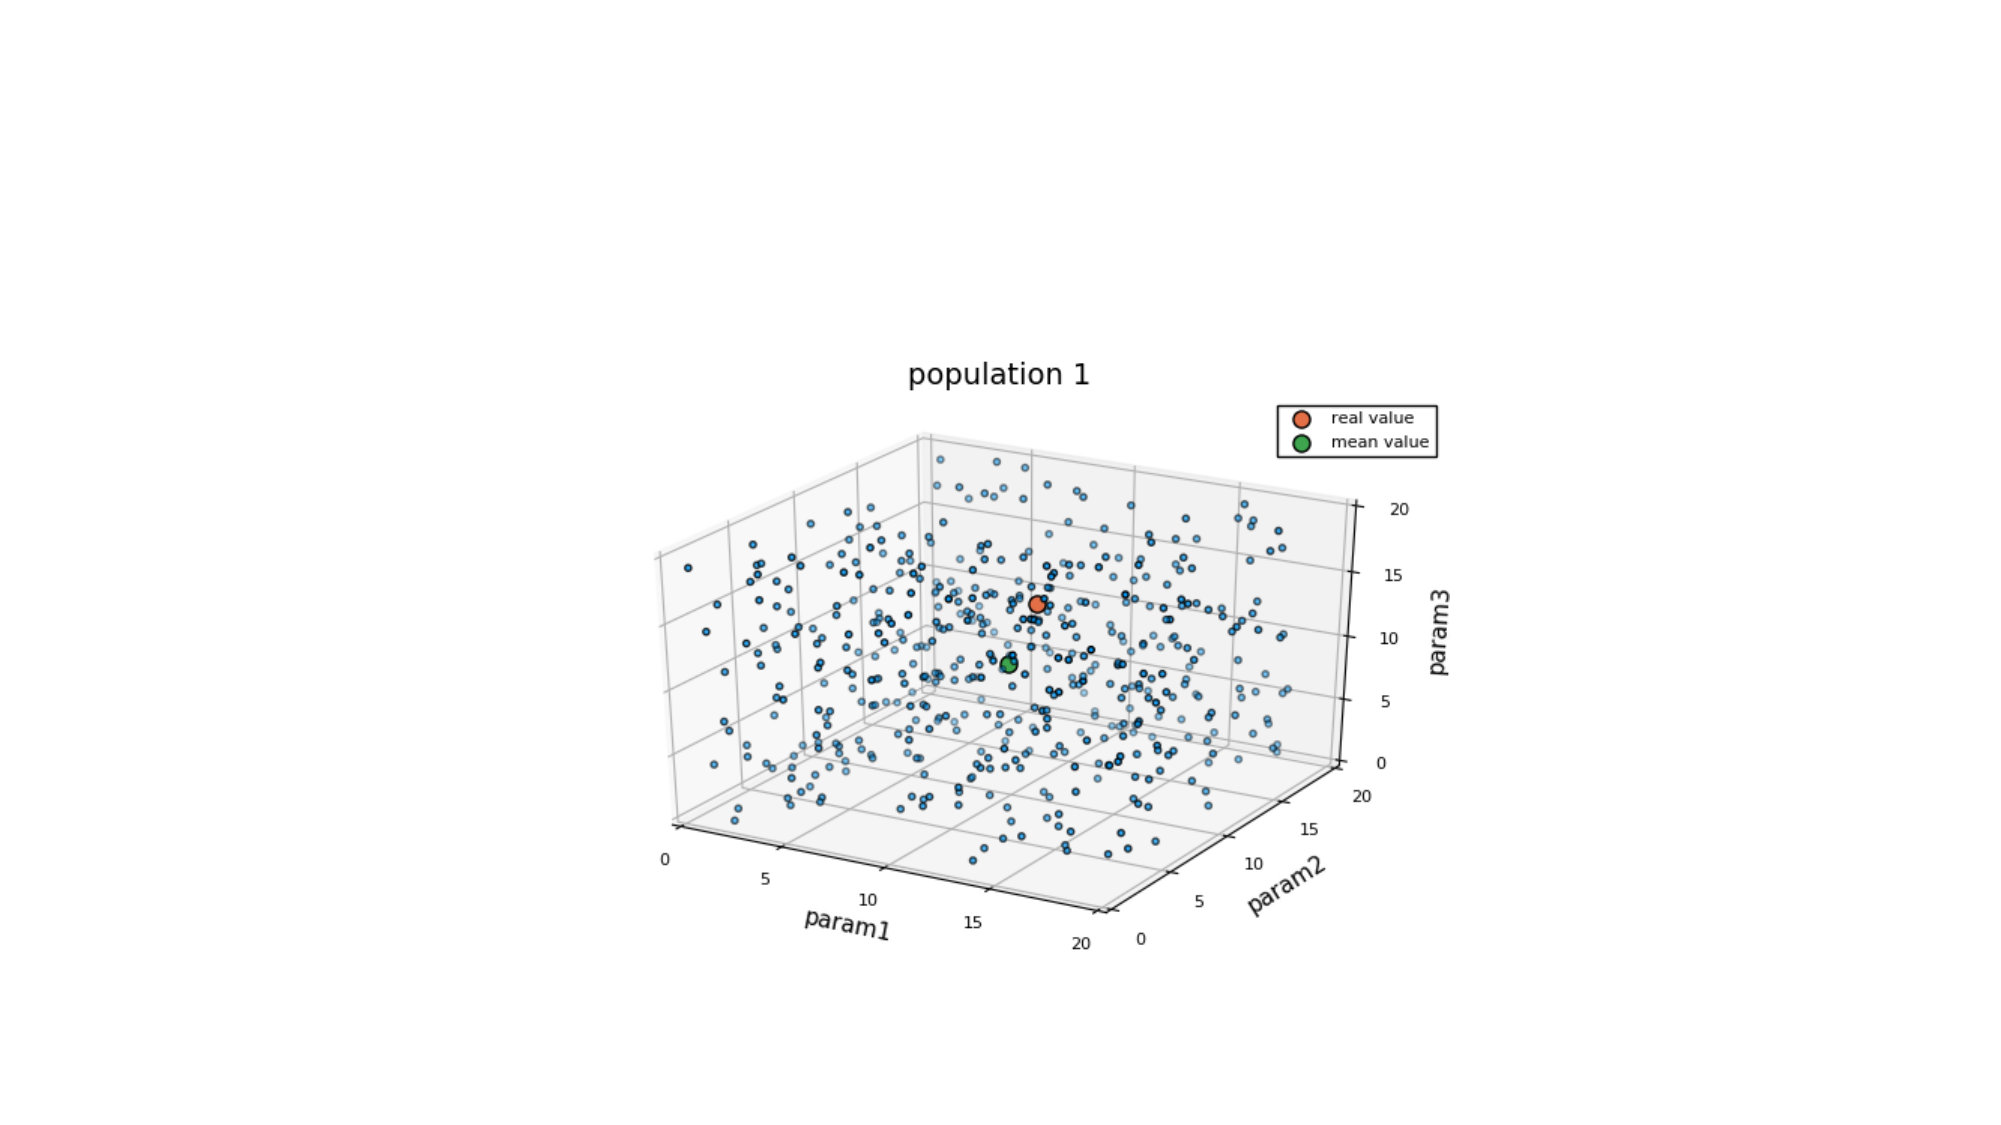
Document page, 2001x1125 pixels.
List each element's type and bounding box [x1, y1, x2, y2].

picture [549, 356, 1450, 957]
